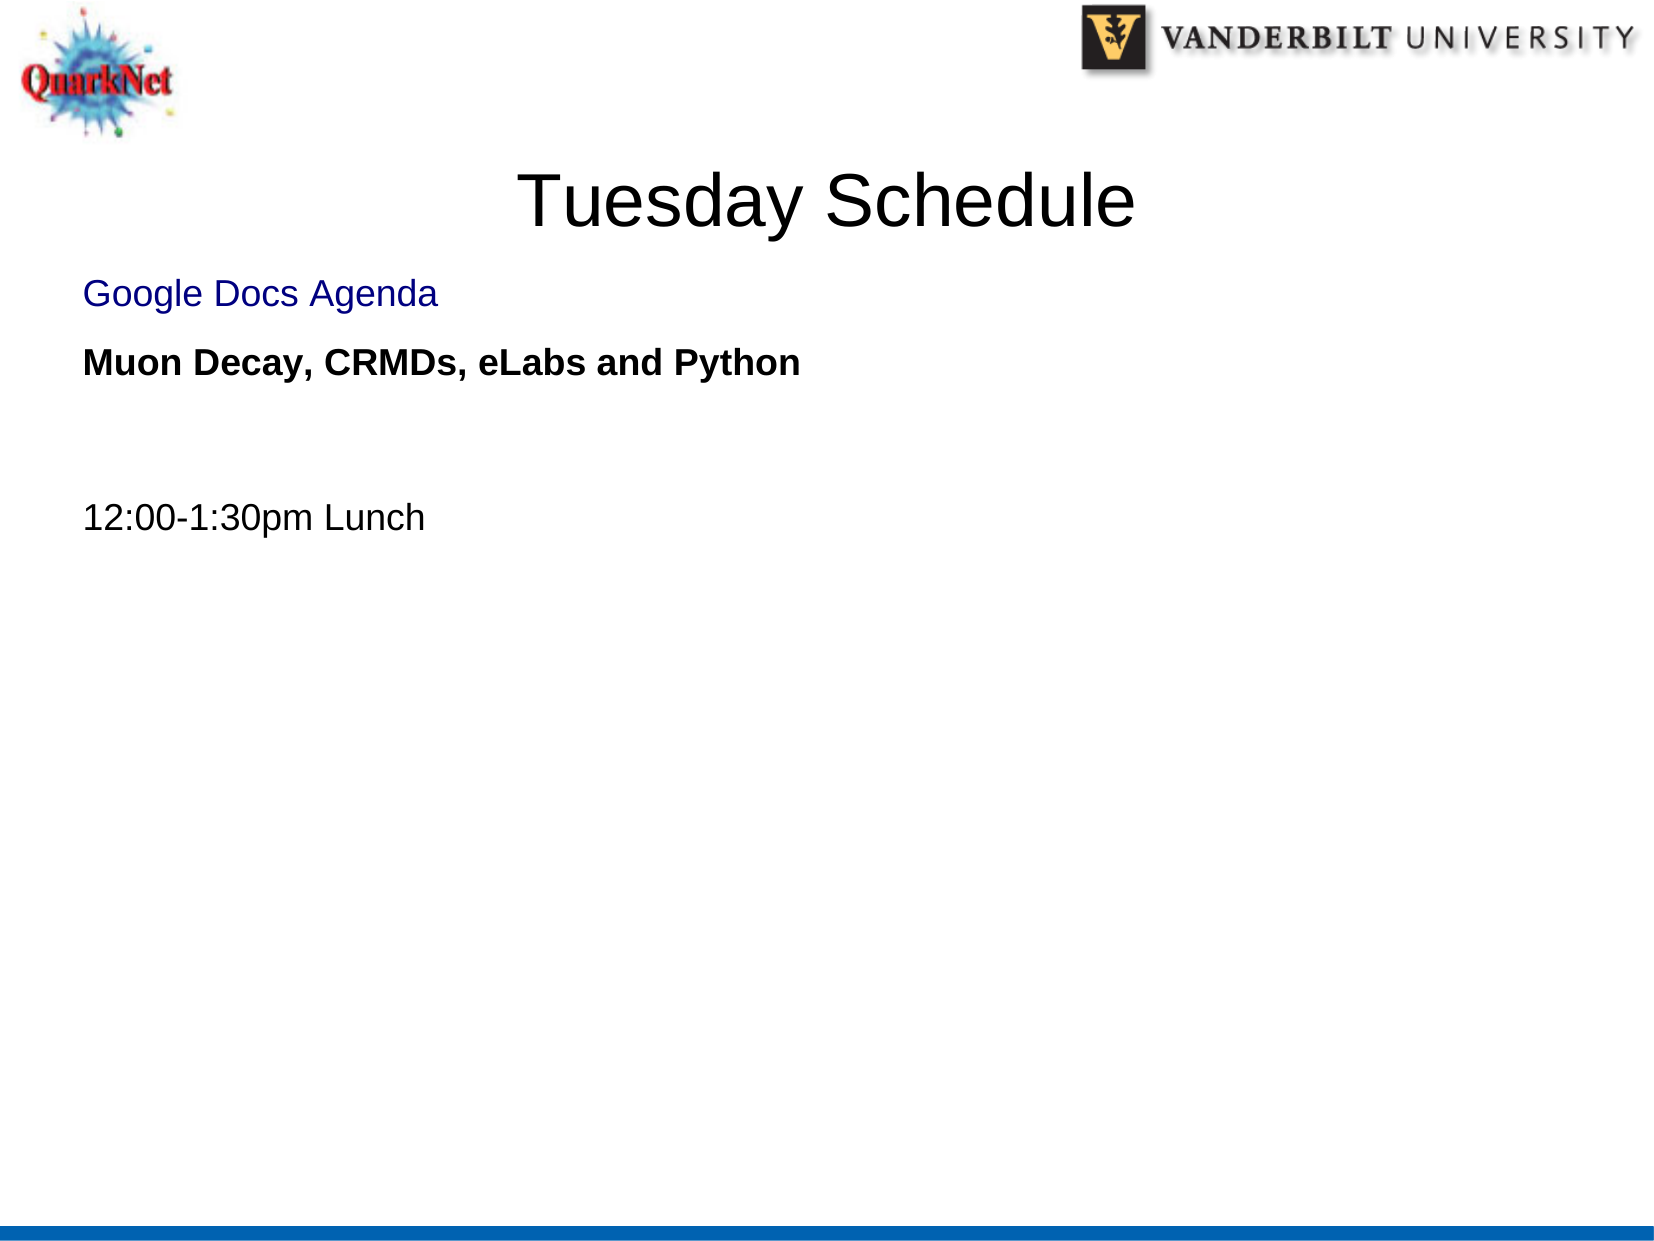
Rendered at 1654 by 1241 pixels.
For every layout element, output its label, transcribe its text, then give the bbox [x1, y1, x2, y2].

title Tuesday Schedule [121, 118, 1534, 266]
picture [4, 1, 188, 152]
list Google Docs Agenda Muon Decay, CRMDs, eLabs and Python 12:00-1:30pm Lunch [82, 266, 1571, 967]
picture [1078, 1, 1649, 85]
